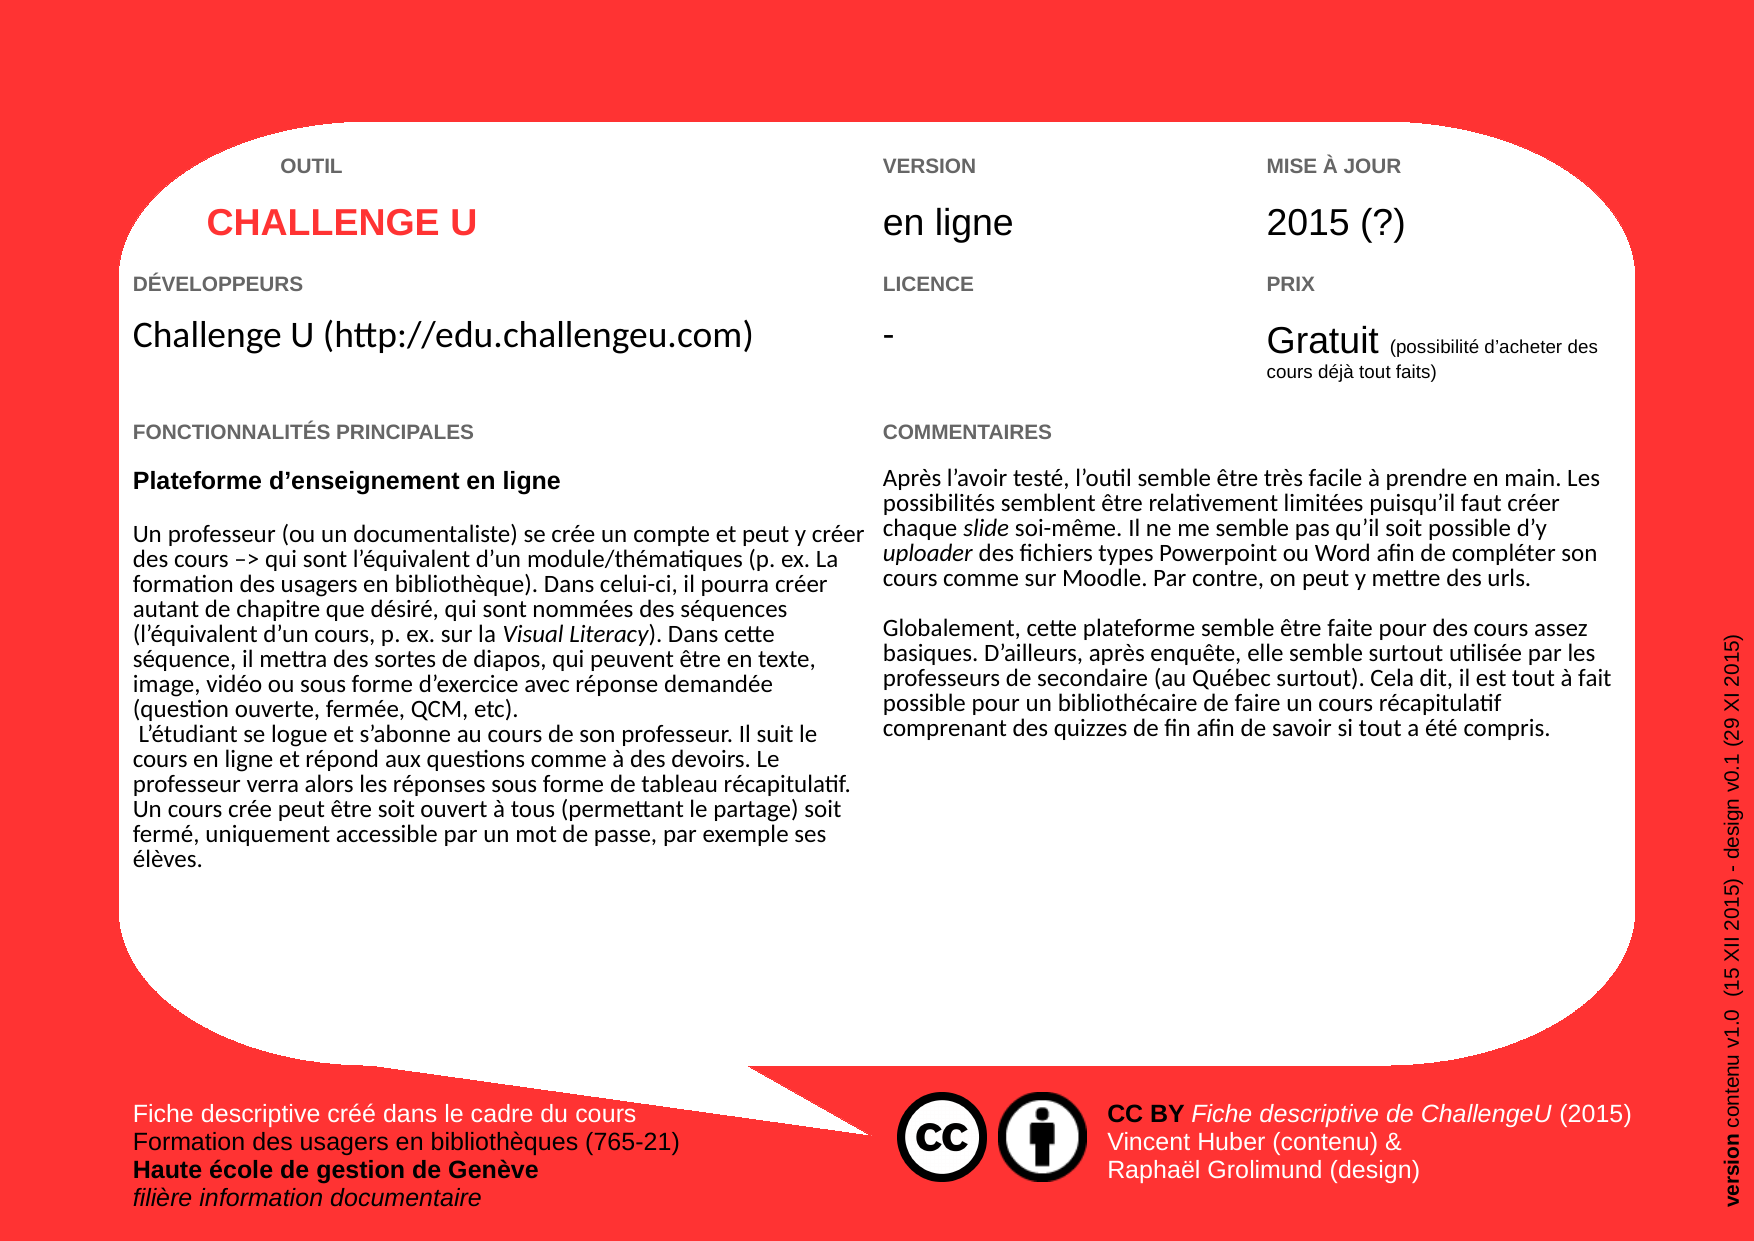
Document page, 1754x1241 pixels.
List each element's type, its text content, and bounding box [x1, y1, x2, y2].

text_box FONCTIONNALITÉS PRINCIPALES Plateforme d’enseignement en ligne Un professeur (ou un documentaliste) se crée un compte et peut y créer des cours –> qui sont l’équivalent d’un module/thématiques (p. ex. La formation des usagers en bibliothèque). Dans celui-ci, il pourra créer autant de chapitre que désiré, qui sont nommées des séquences (l’équivalent d’un cours, p. ex. sur la Visual Literacy). Dans cette séquence, il mettra des sortes de diapos, qui peuvent être en texte, image, vidéo ou sous forme d’exercice avec réponse demandée (question ouverte, fermée, QCM, etc). L’étudiant se logue et s’abonne au cours de son professeur. Il suit le cours en ligne et répond aux questions comme à des devoirs. Le professeur verra alors les réponses sous forme de tableau récapitulatif. Un cours crée peut être soit ouvert à tous (permettant le partage) soit fermé, uniquement accessible par un mot de passe, par exemple ses élèves. [118, 413, 886, 1004]
text_box PRIX Gratuit (possibilité d’acheter des cours déjà tout faits) [1251, 265, 1636, 393]
text_box COMMENTAIRES Après l’avoir testé, l’outil semble être très facile à prendre en main. Les possibilités semblent être relativement limitées puisqu’il faut créer chaque slide soi-même. Il ne me semble pas qu’il soit possible d’y uploader des fichiers types Powerpoint ou Word afin de compléter son cours comme sur Moodle. Par contre, on peut y mettre des urls. Globalement, cette plateforme semble être faite pour des cours assez basiques. D’ailleurs, après enquête, elle semble surtout utilisée par les professeurs de secondaire (au Québec surtout). Cela dit, il est tout à fait possible pour un bibliothécaire de faire un cours récapitulatif comprenant des quizzes de fin afin de savoir si tout a été compris. [886, 413, 1636, 1004]
text_box [0, 0, 1754, 1241]
text_box VERSION en ligne [868, 147, 1252, 265]
text_box CC BY Fiche descriptive de ChallengeU (2015) Vincent Huber (contenu) & Raphaël Grolimund (design) [1092, 1092, 1678, 1193]
text_box DÉVELOPPEURS Challenge U (http://edu.challengeu.com) [118, 265, 868, 373]
text_box OUTIL CHALLENGE U [118, 147, 868, 251]
text_box LICENCE - [868, 265, 1252, 397]
text_box MISE À JOUR 2015 (?) [1251, 147, 1636, 251]
text_box Fiche descriptive créé dans le cadre du cours Formation des usagers en bibliothèques (765-21) Haute école de gestion de Genève filière information documentaire [118, 1092, 869, 1240]
text_box version contenu v1.0 (15 XII 2015) - design v0.1 (29 XI 2015) [1712, 496, 1754, 1223]
picture [897, 1092, 987, 1182]
picture [998, 1092, 1087, 1182]
